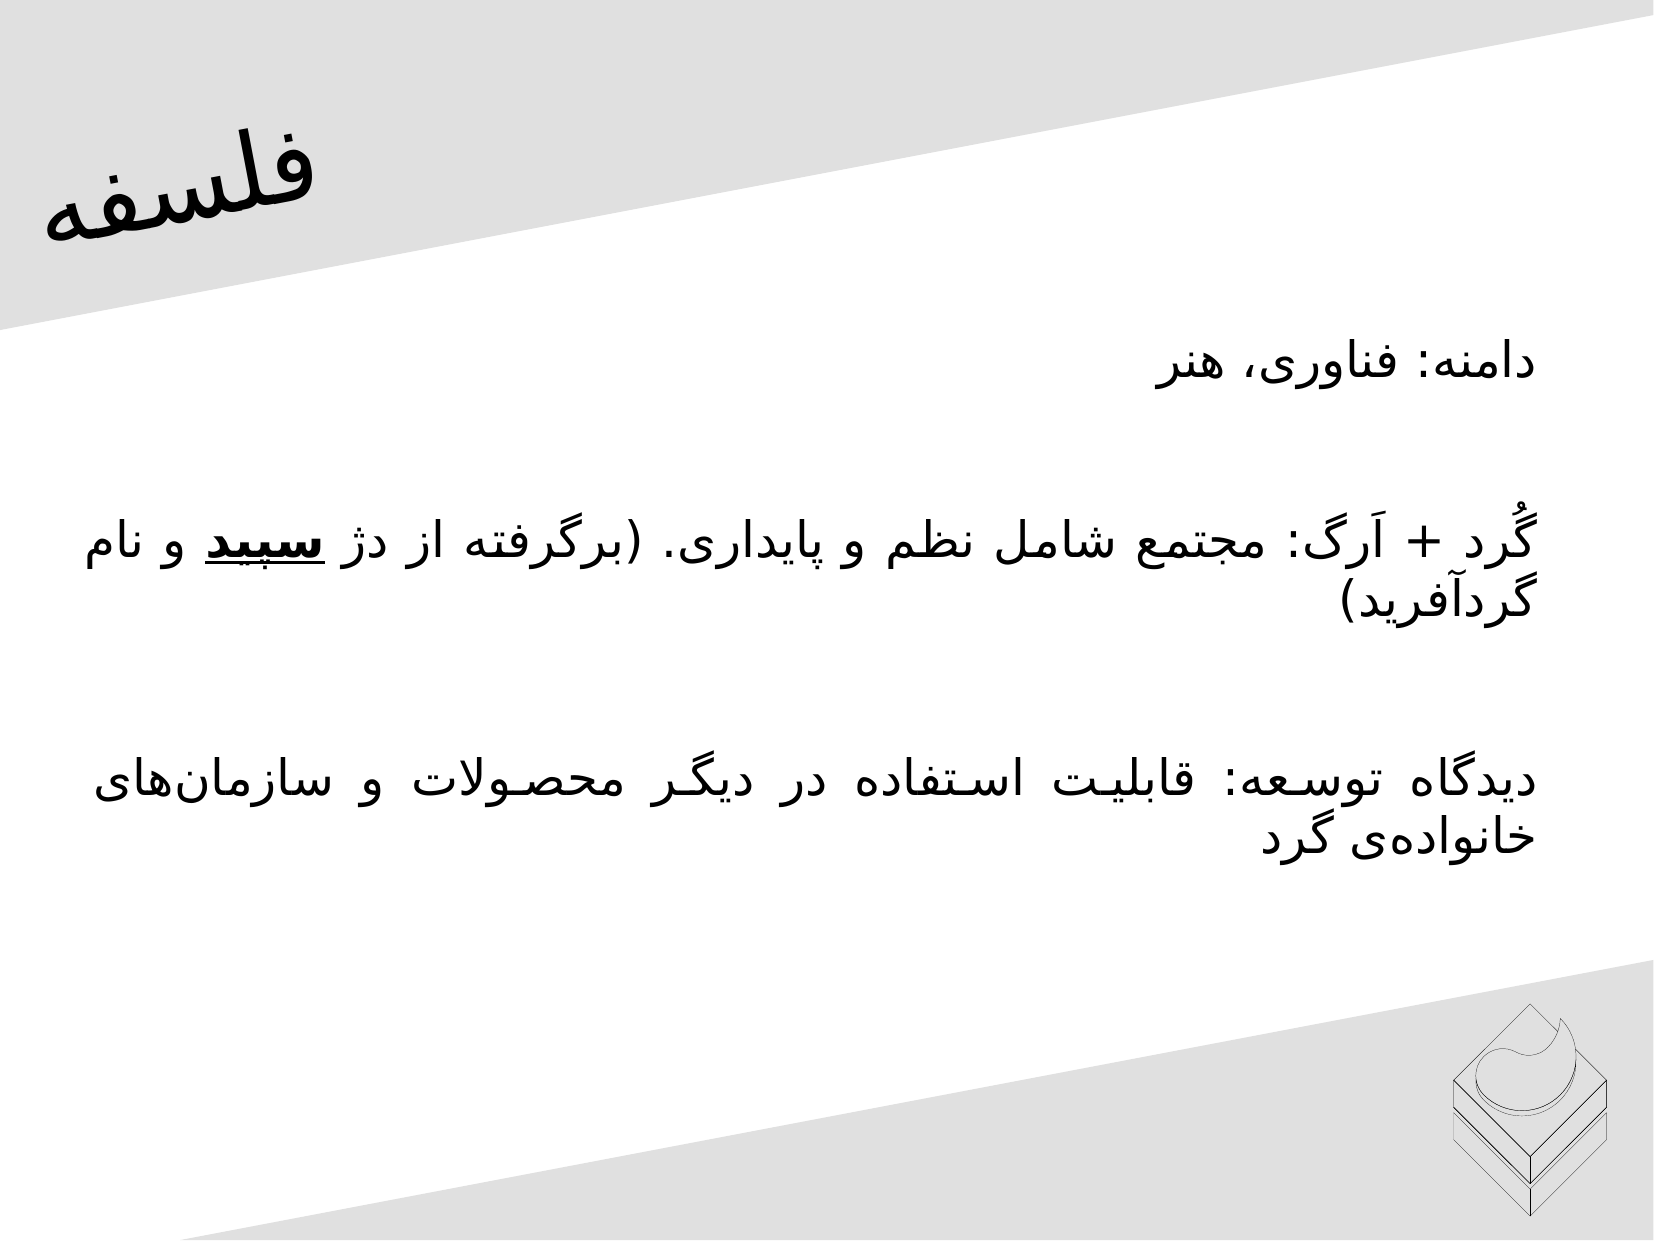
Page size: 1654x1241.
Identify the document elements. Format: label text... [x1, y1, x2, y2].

list دامنه: فناوری، هنر گُرد + اَرگ:‌ مجتمع شامل نظم و پایداری. (برگرفته از دژ سپید و نام گردآفرید) دیدگاه توسعه: قابلیت استفاده در دیگر محصولات و سازمان‌های خانواده‌ی گرد [82, 331, 1538, 1051]
title فلسفه [16, 0, 1518, 315]
